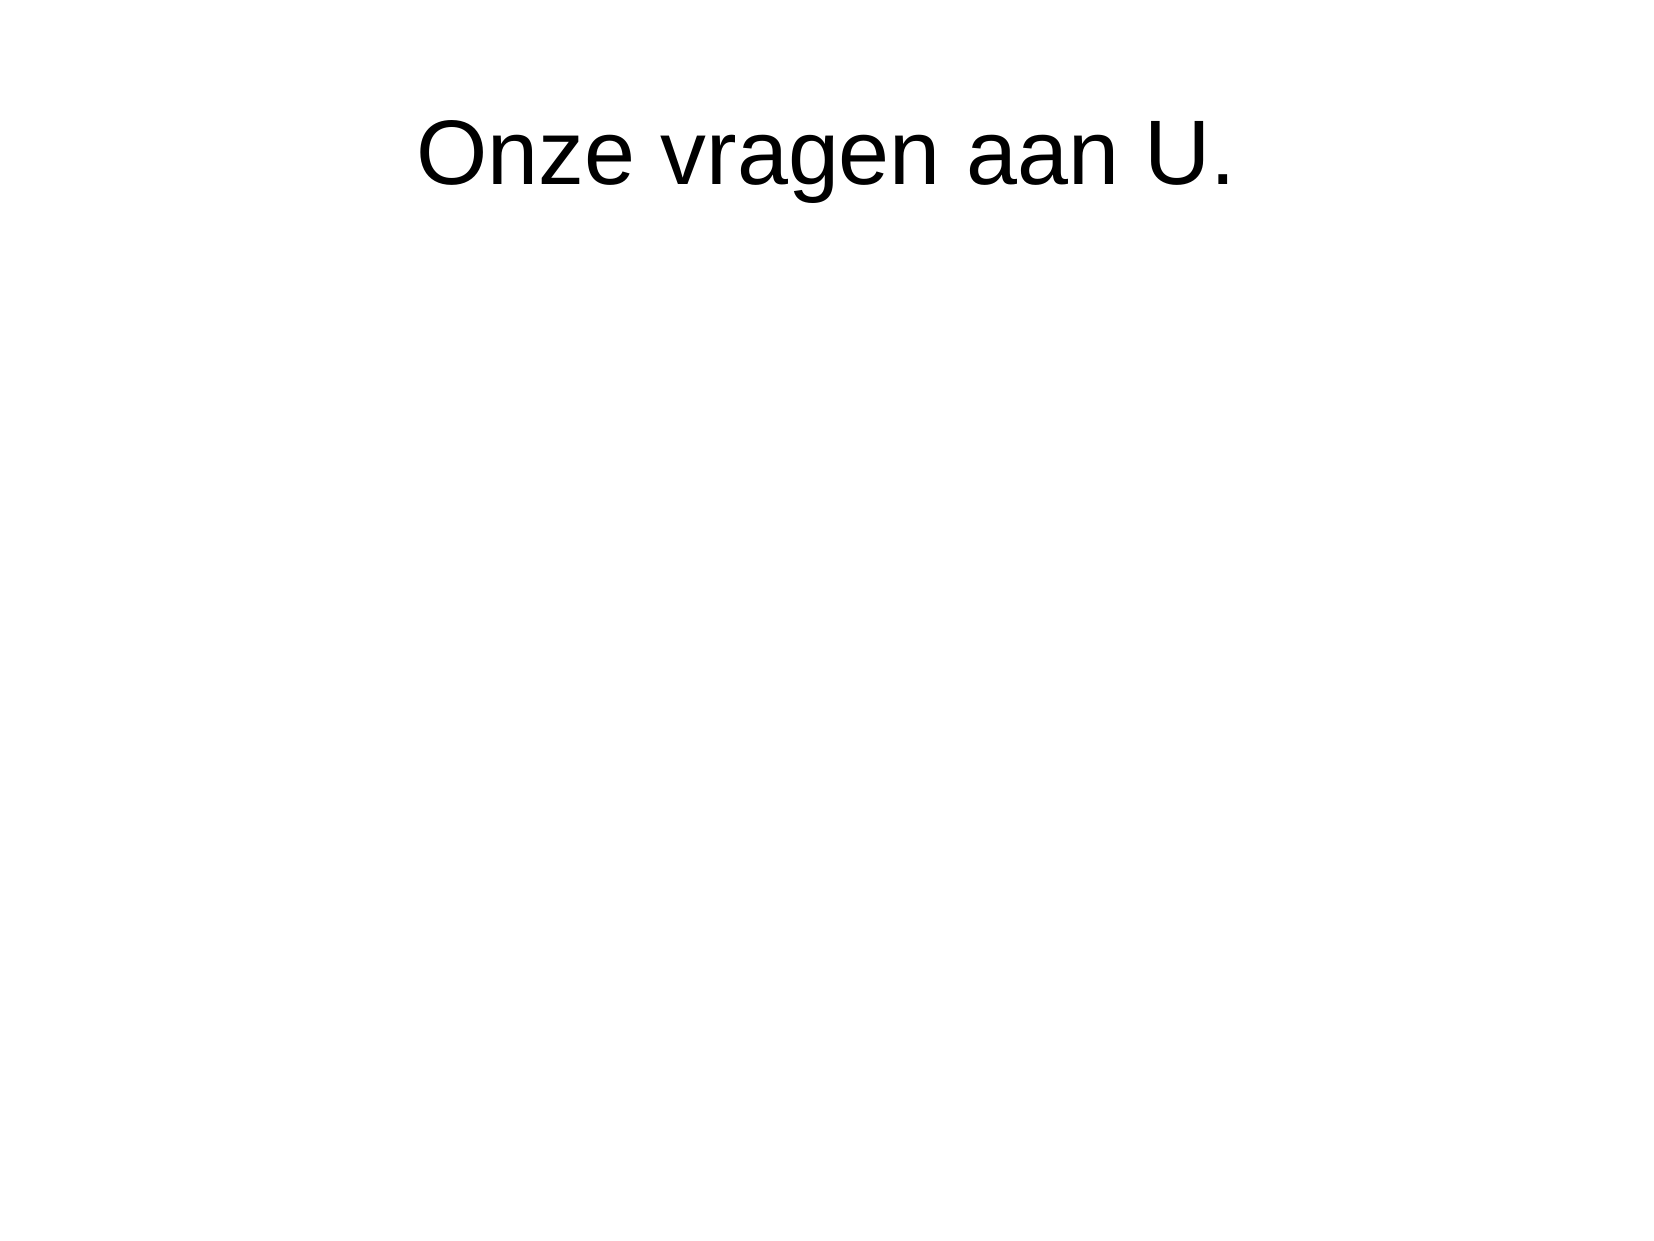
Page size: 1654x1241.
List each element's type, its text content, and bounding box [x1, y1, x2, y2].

title Onze vragen aan U. [82, 49, 1571, 257]
